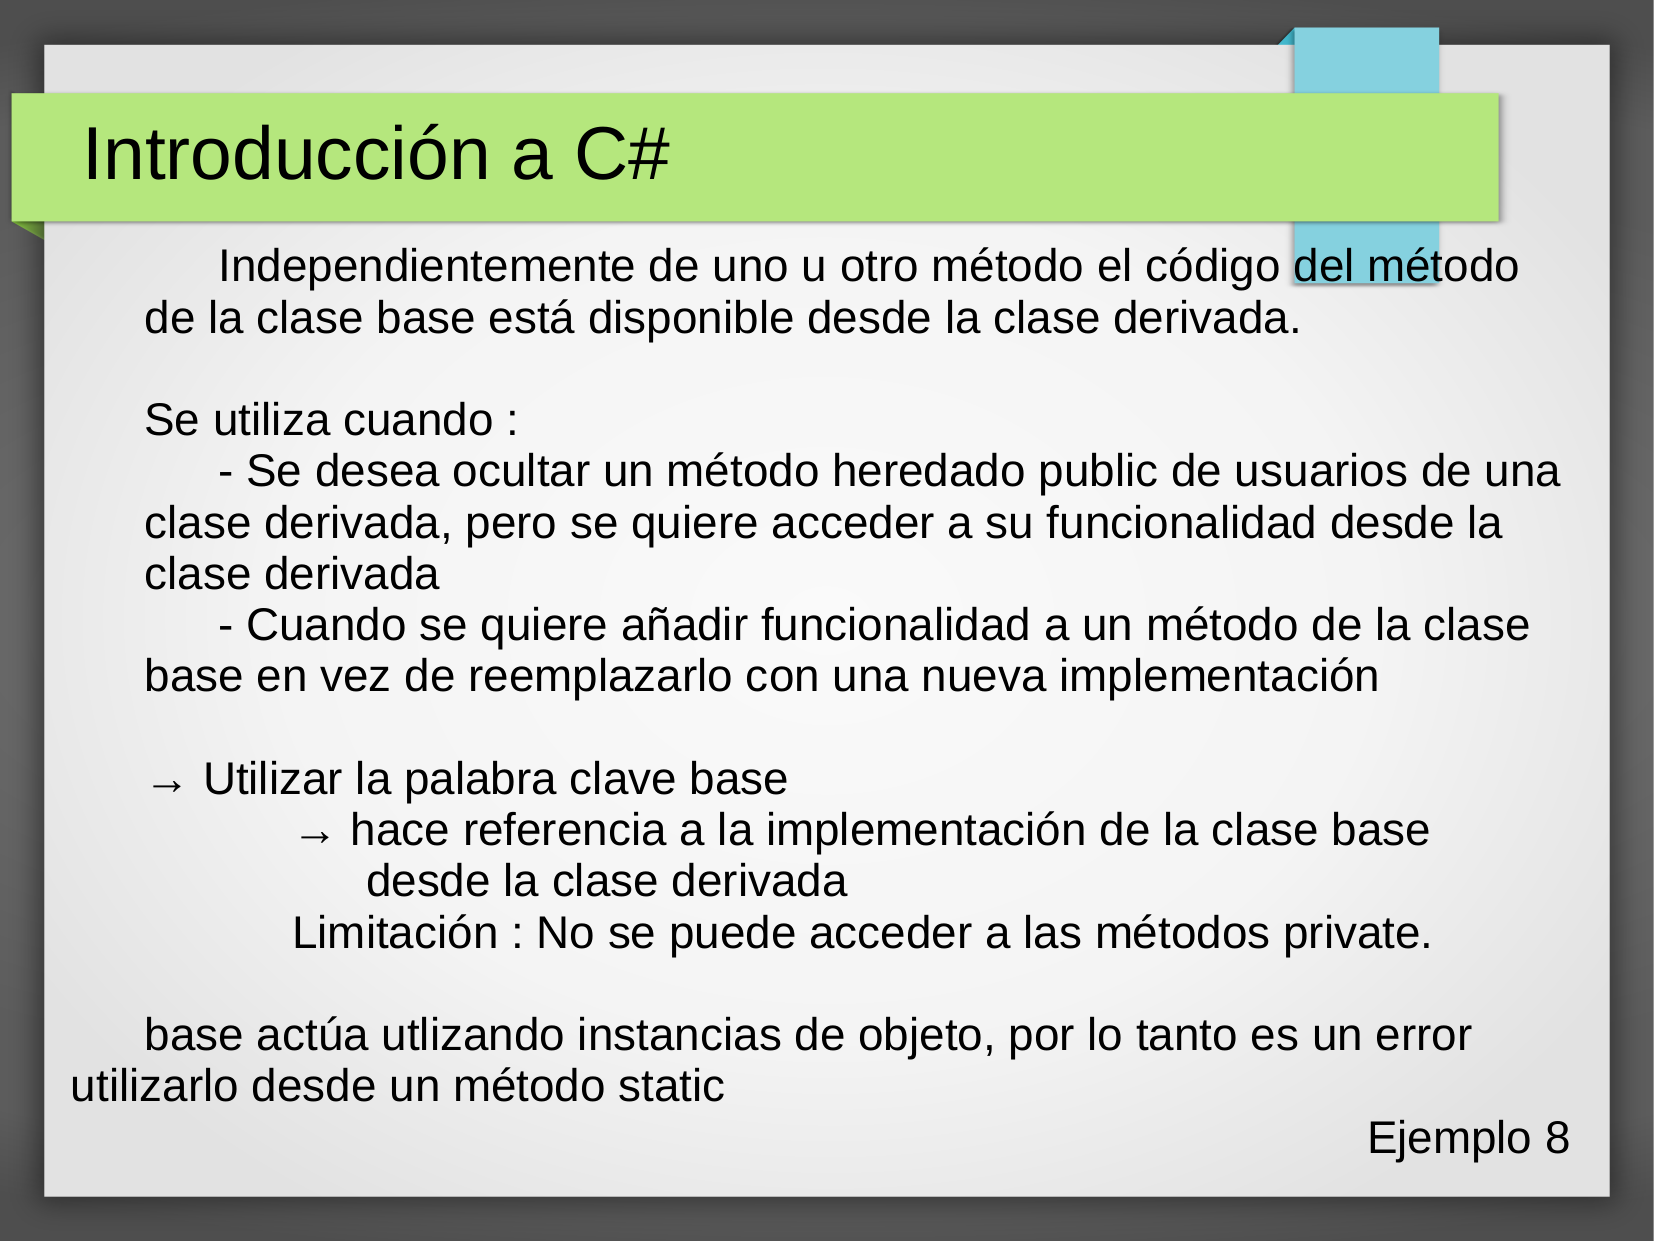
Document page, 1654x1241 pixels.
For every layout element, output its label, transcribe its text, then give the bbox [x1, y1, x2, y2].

picture [0, 0, 1654, 1241]
text_box Independientemente de uno u otro método el código del método de la clase base está disponible desde la clase derivada. Se utiliza cuando : - Se desea ocultar un método heredado public de usuarios de una clase derivada, pero se quiere acceder a su funcionalidad desde la clase derivada - Cuando se quiere añadir funcionalidad a un método de la clase base en vez de reemplazarlo con una nueva implementación → Utilizar la palabra clave base → hace referencia a la implementación de la clase base desde la clase derivada Limitación : No se puede acceder a las métodos private. base actúa utlizando instancias de objeto, por lo tanto es un error utilizarlo desde un método static Ejemplo 8 [70, 188, 1571, 1163]
title Introducción a C# [82, 94, 1264, 188]
